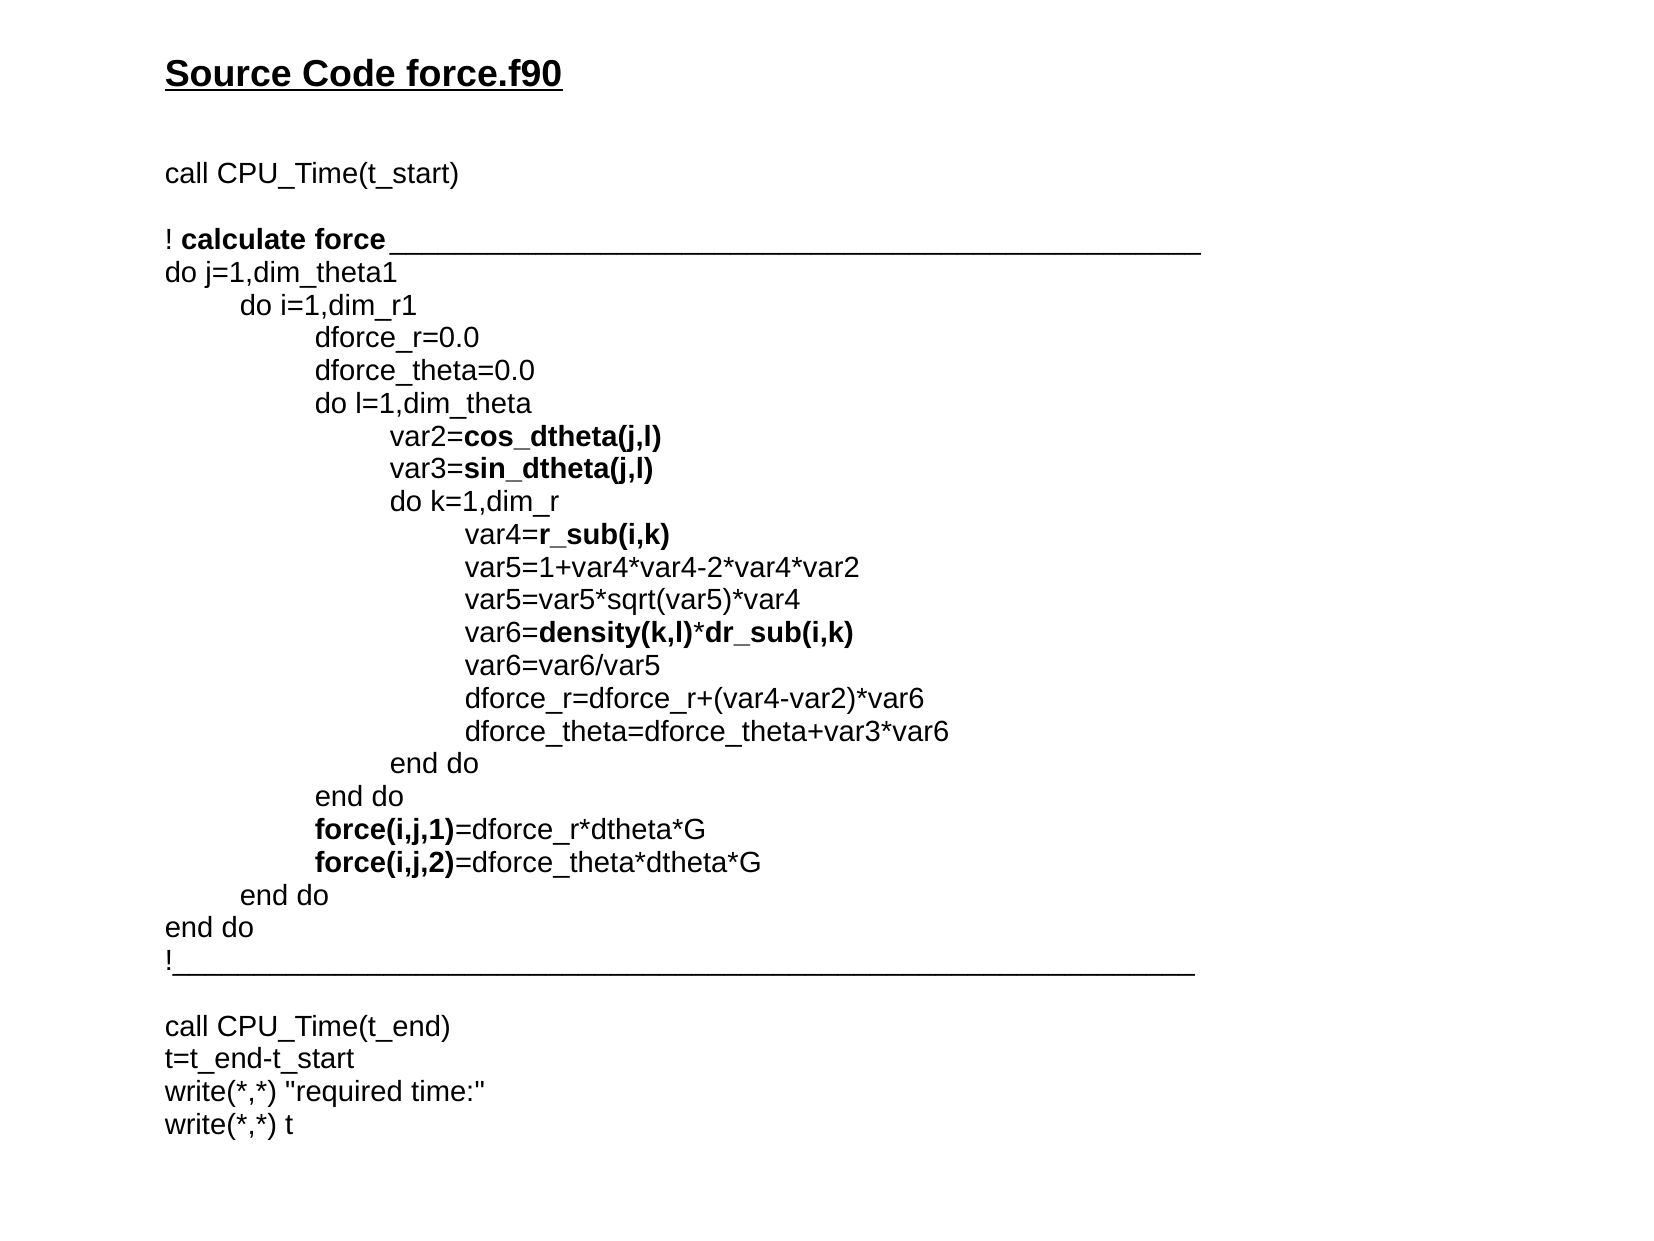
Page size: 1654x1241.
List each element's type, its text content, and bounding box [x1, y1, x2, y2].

text_box call CPU_Time(t_start) ! calculate force __________________________________________________ do j=1,dim_theta1 do i=1,dim_r1 dforce_r=0.0 dforce_theta=0.0 do l=1,dim_theta var2=cos_dtheta(j,l) var3=sin_dtheta(j,l) do k=1,dim_r var4=r_sub(i,k) var5=1+var4*var4-2*var4*var2 var5=var5*sqrt(var5)*var4 var6=density(k,l)*dr_sub(i,k) var6=var6/var5 dforce_r=dforce_r+(var4-var2)*var6 dforce_theta=dforce_theta+var3*var6 end do end do force(i,j,1)=dforce_r*dtheta*G force(i,j,2)=dforce_theta*dtheta*G end do end do !_______________________________________________________________ call CPU_Time(t_end) t=t_end-t_start write(*,*) "required time:" write(*,*) t [150, 150, 1501, 1149]
text_box Source Code force.f90 [150, 45, 1501, 102]
